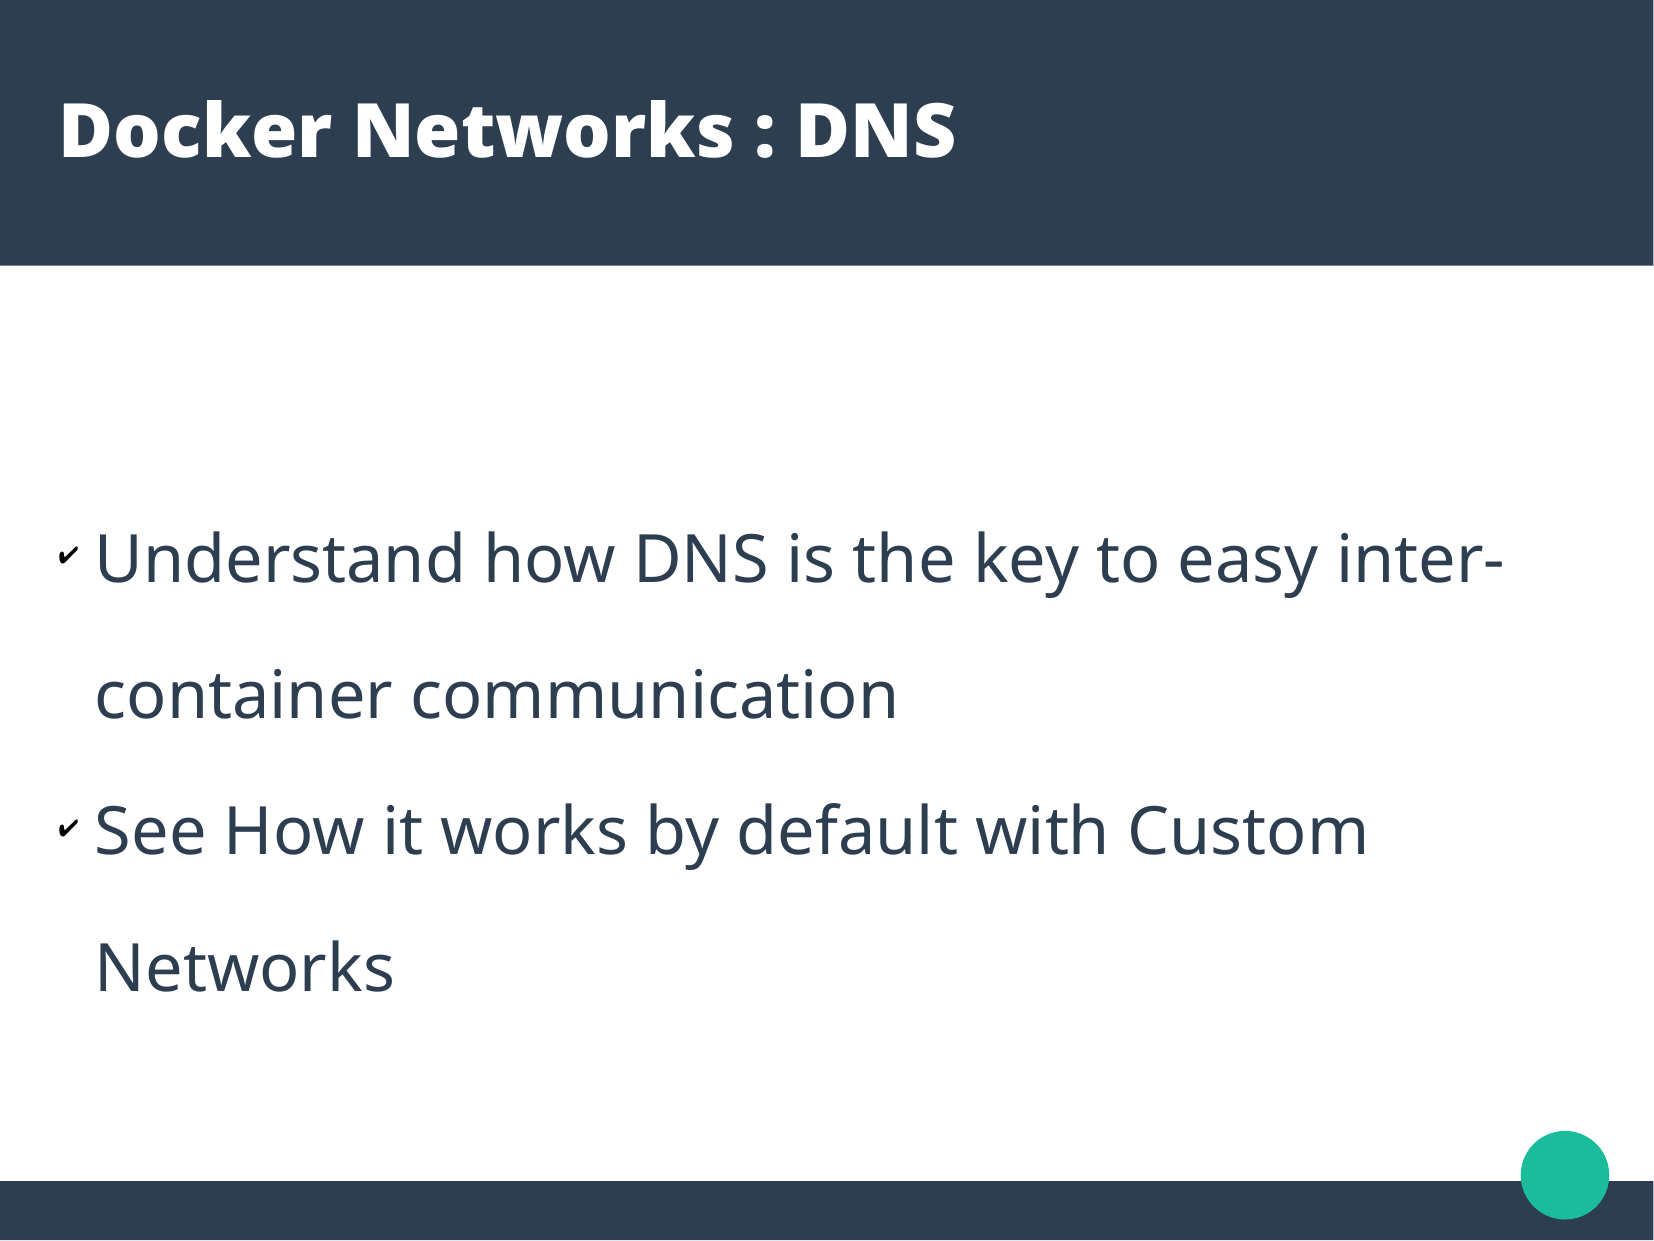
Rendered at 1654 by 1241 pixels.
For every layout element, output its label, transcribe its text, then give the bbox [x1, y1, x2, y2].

title Docker Networks : DNS [59, 40, 1595, 216]
subtitle Understand how DNS is the key to easy inter-container communication See How it works by default with Custom Networks [59, 291, 1595, 1186]
